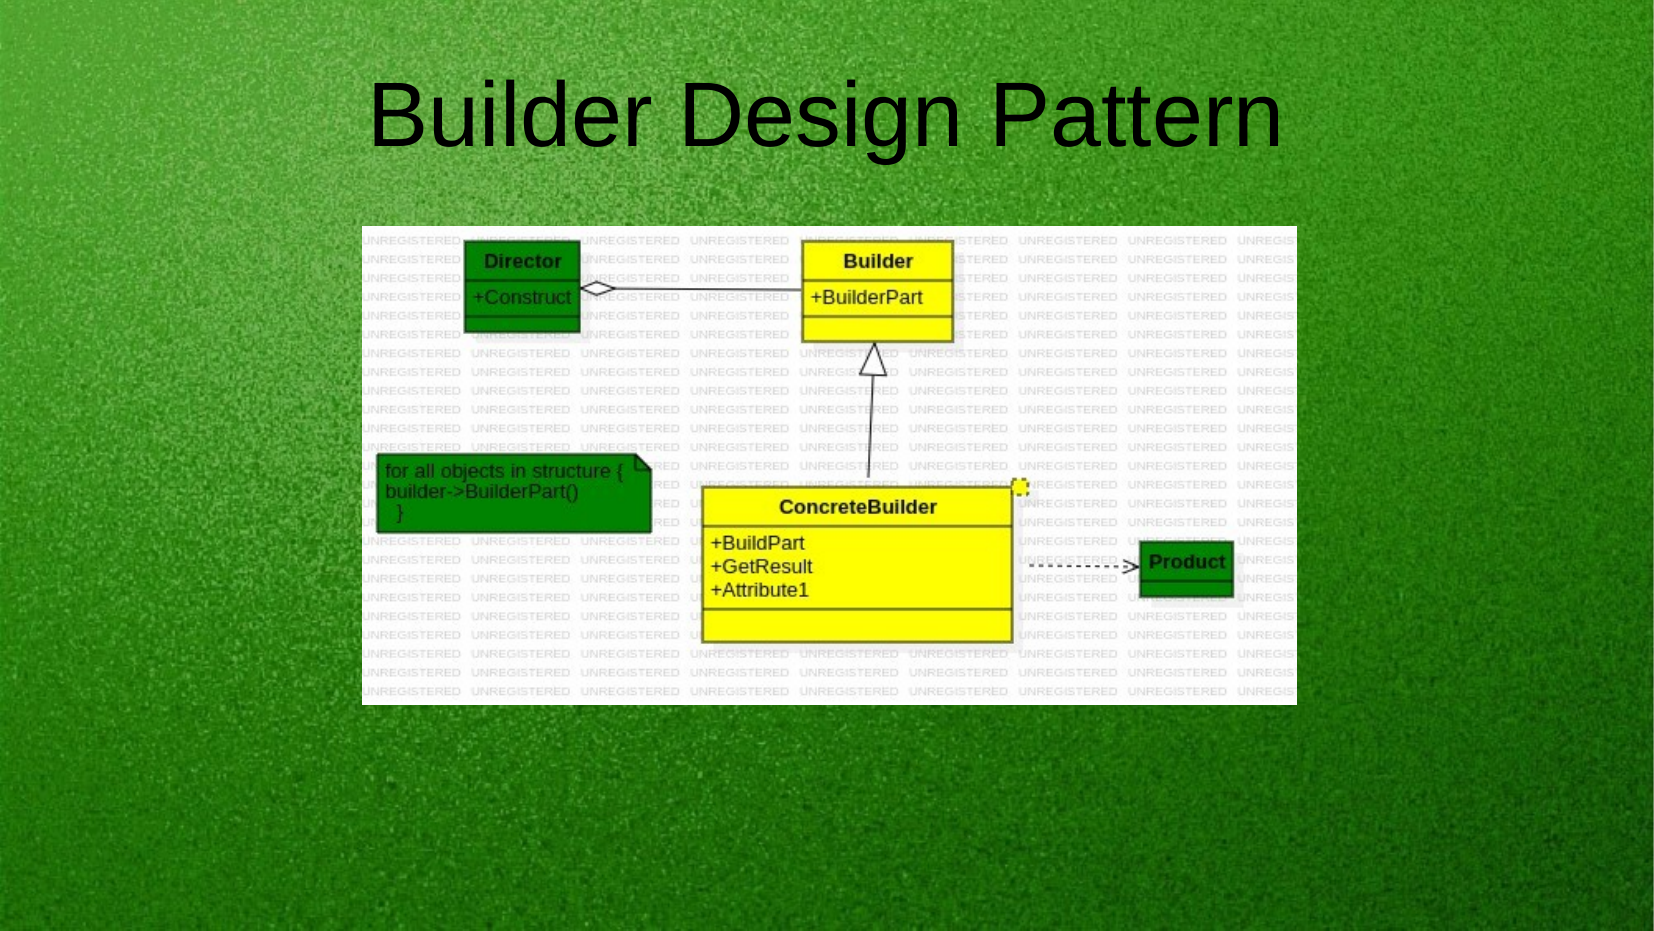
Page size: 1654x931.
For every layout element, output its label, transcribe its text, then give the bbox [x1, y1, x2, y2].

title Builder Design Pattern [82, 21, 1571, 208]
picture [0, 0, 1654, 931]
